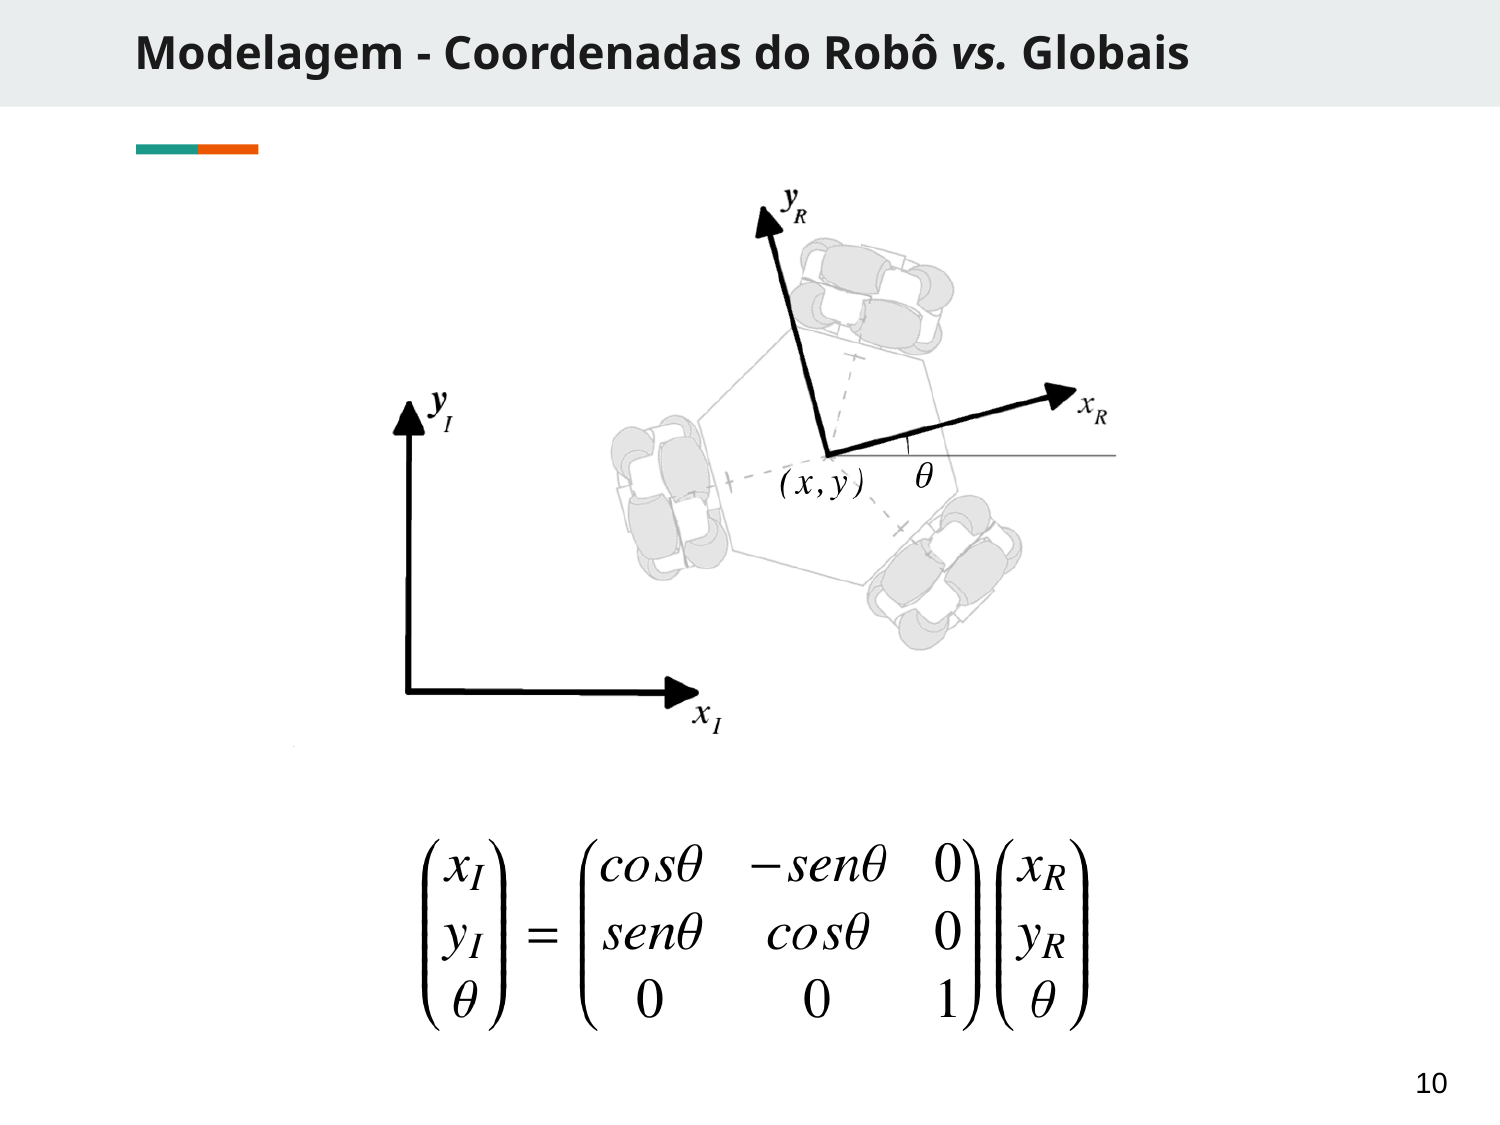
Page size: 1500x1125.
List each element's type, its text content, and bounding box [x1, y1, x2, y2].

picture [405, 830, 1095, 1039]
title Modelagem - Coordenadas do Robô vs. Globais [119, 8, 1381, 126]
slide_number <number> [1400, 1038, 1491, 1125]
picture [293, 164, 1359, 747]
